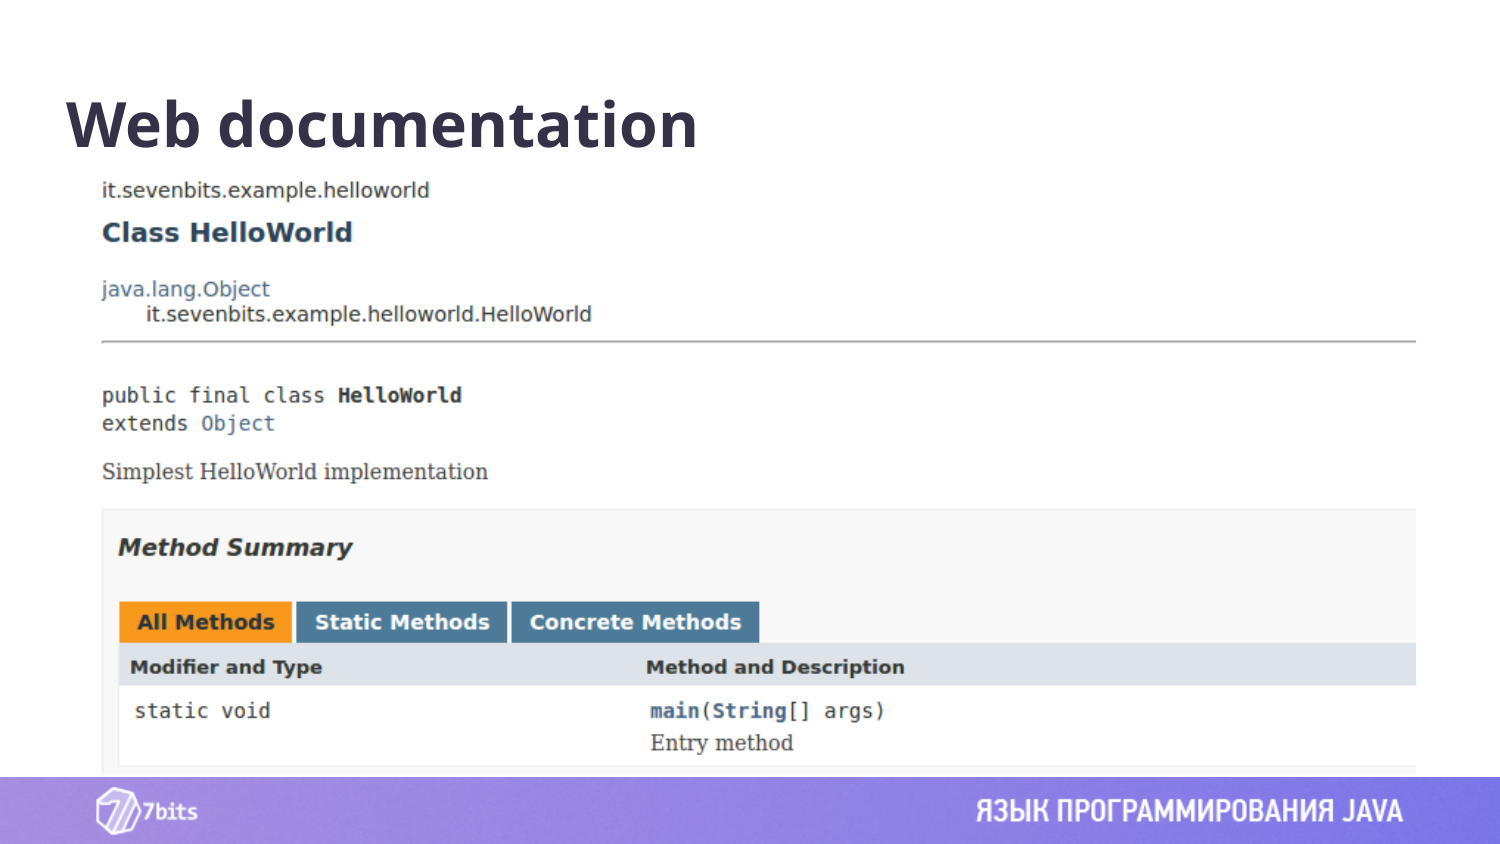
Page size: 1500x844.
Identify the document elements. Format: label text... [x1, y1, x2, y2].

picture [83, 167, 1417, 774]
title Web documentation [51, 69, 1449, 164]
picture [0, 777, 1500, 844]
